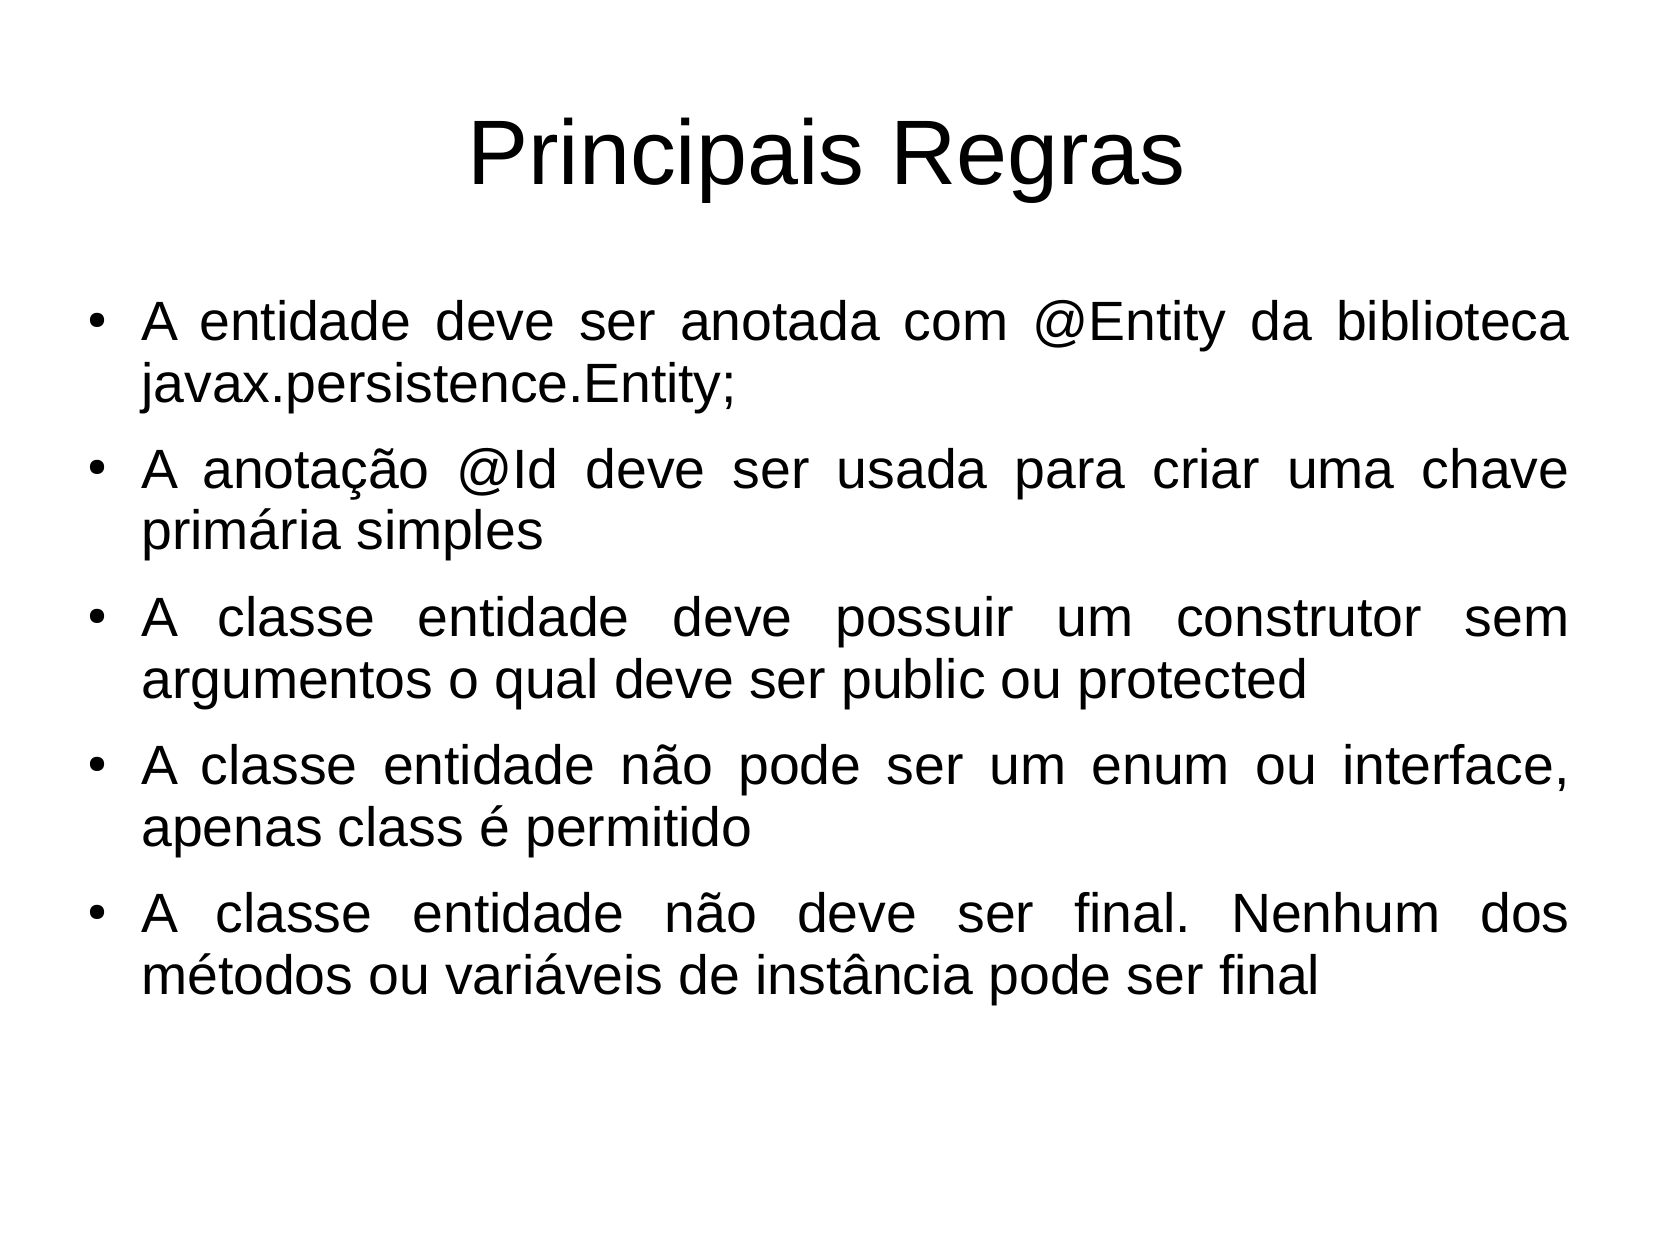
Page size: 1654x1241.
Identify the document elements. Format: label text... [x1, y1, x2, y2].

title Principais Regras [82, 49, 1571, 257]
list A entidade deve ser anotada com @Entity da biblioteca javax.persistence.Entity; A anotação @Id deve ser usada para criar uma chave primária simples A classe entidade deve possuir um construtor sem argumentos o qual deve ser public ou protected A classe entidade não pode ser um enum ou interface, apenas class é permitido A classe entidade não deve ser final. Nenhum dos métodos ou variáveis de instância pode ser final [82, 290, 1571, 1010]
